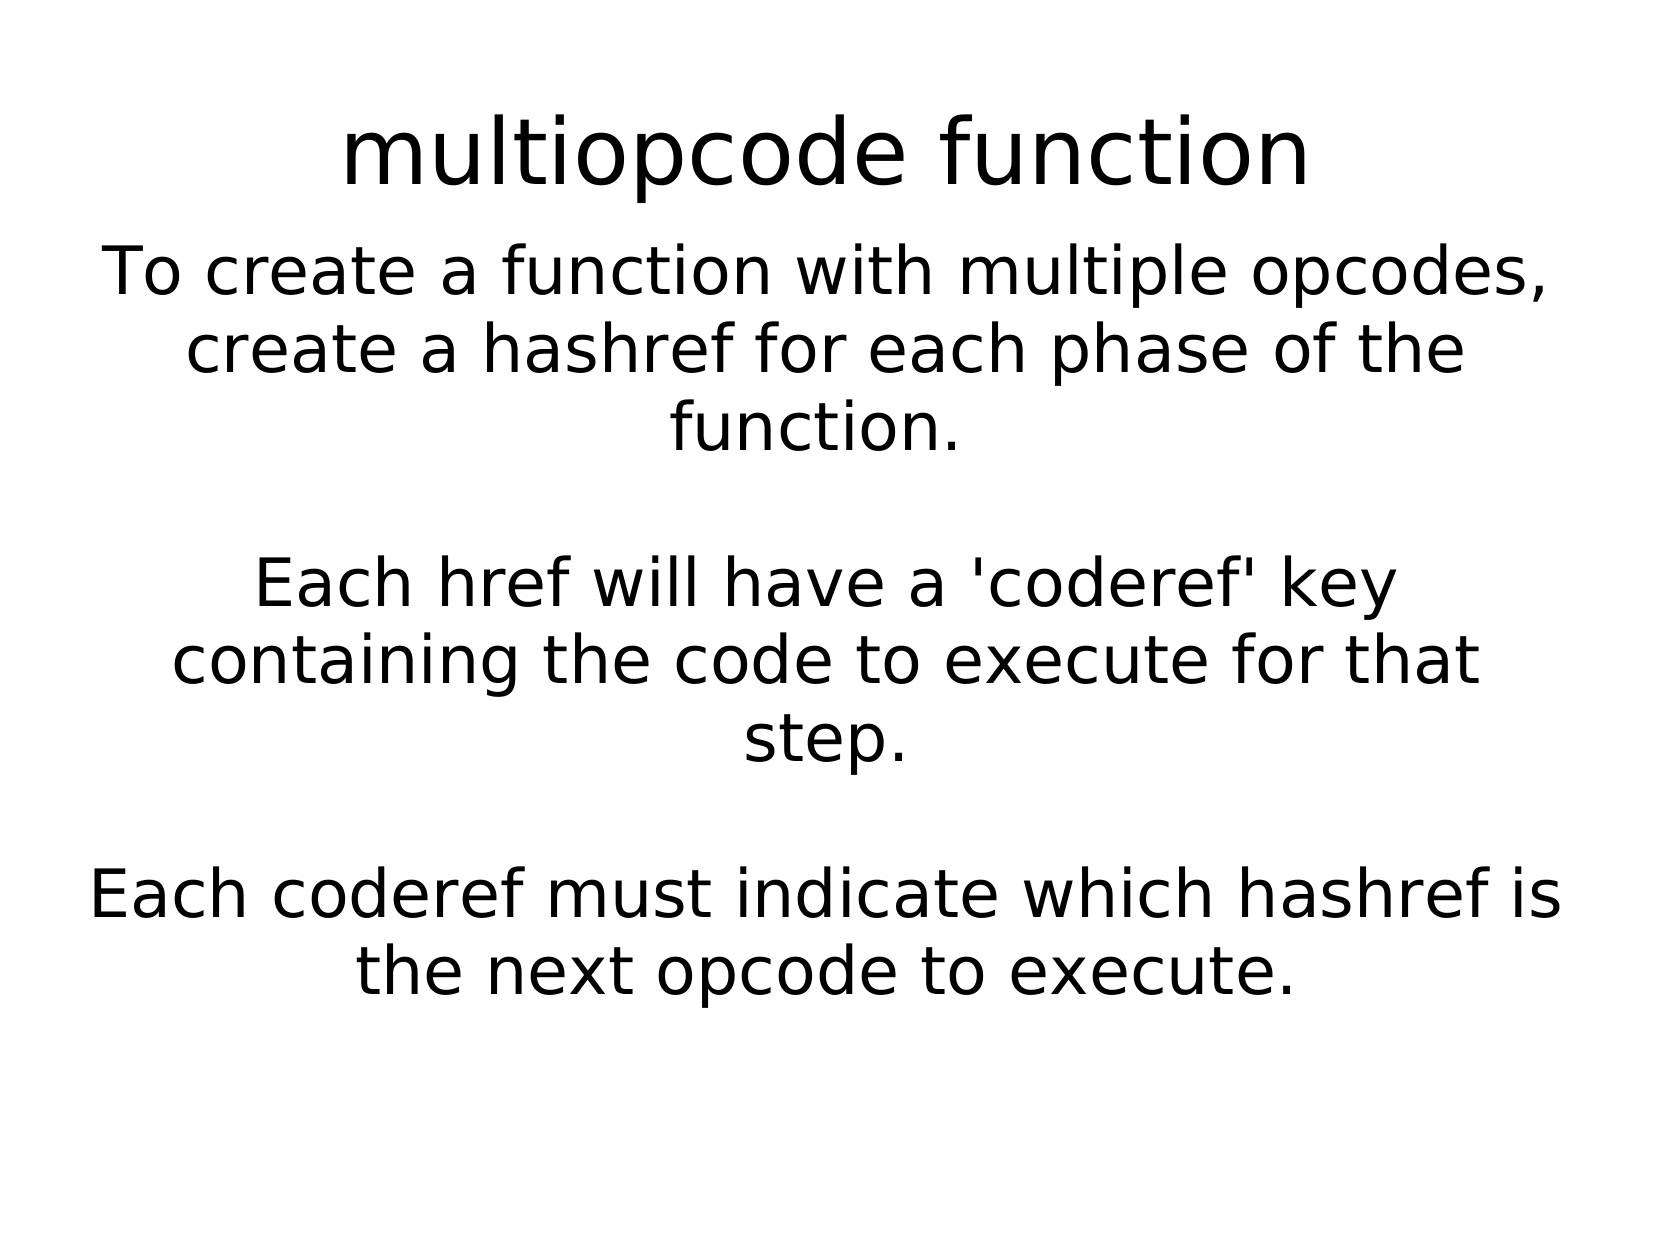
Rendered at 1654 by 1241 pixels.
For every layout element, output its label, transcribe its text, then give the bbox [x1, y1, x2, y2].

title multiopcode function [82, 49, 1571, 232]
subtitle To create a function with multiple opcodes, create a hashref for each phase of the function. Each href will have a 'coderef' key containing the code to execute for that step. Each coderef must indicate which hashref is the next opcode to execute. [82, 232, 1571, 1167]
